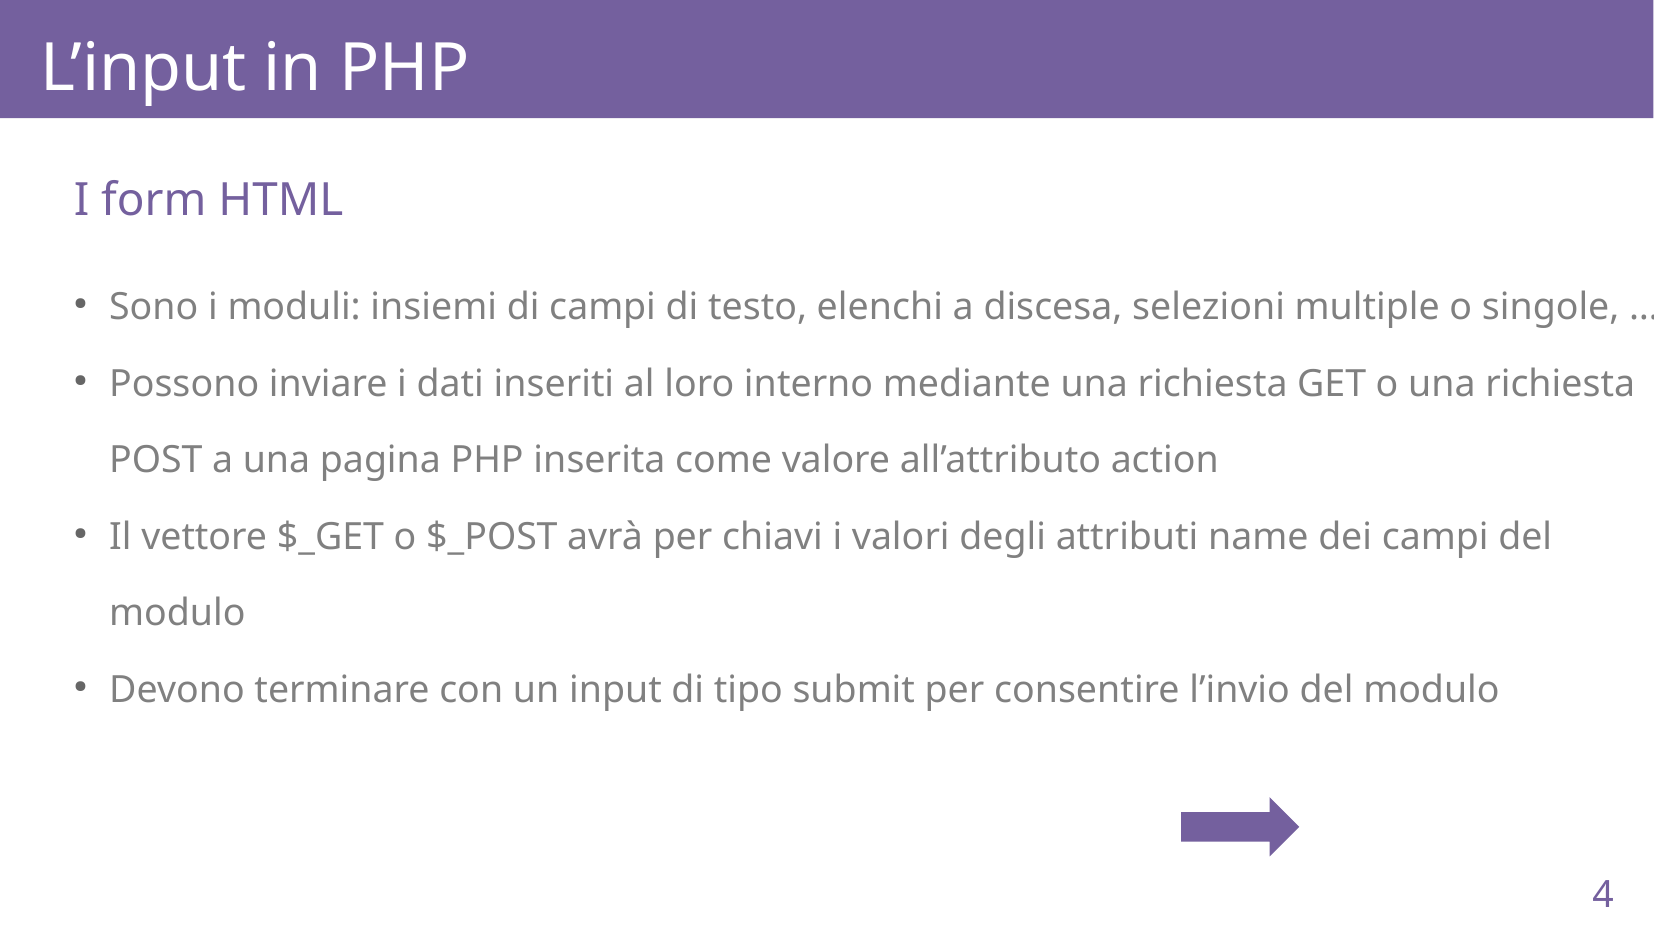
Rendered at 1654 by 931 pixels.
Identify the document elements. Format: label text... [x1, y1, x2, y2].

text_box [1181, 797, 1300, 857]
text_box [0, 0, 1654, 119]
text_box L’input in PHP [25, 11, 942, 107]
text_box I form HTML [59, 158, 1107, 229]
text_box <numero> [1510, 860, 1654, 931]
text_box Sono i moduli: insiemi di campi di testo, elenchi a discesa, selezioni multiple o singole, … Possono inviare i dati inseriti al loro interno mediante una richiesta GET o una richiesta POST a una pagina PHP inserita come valore all’attributo action Il vettore $_GET o $_POST avrà per chiavi i valori degli attributi name dei campi del modulo Devono terminare con un input di tipo submit per consentire l’invio del modulo [59, 246, 1630, 667]
